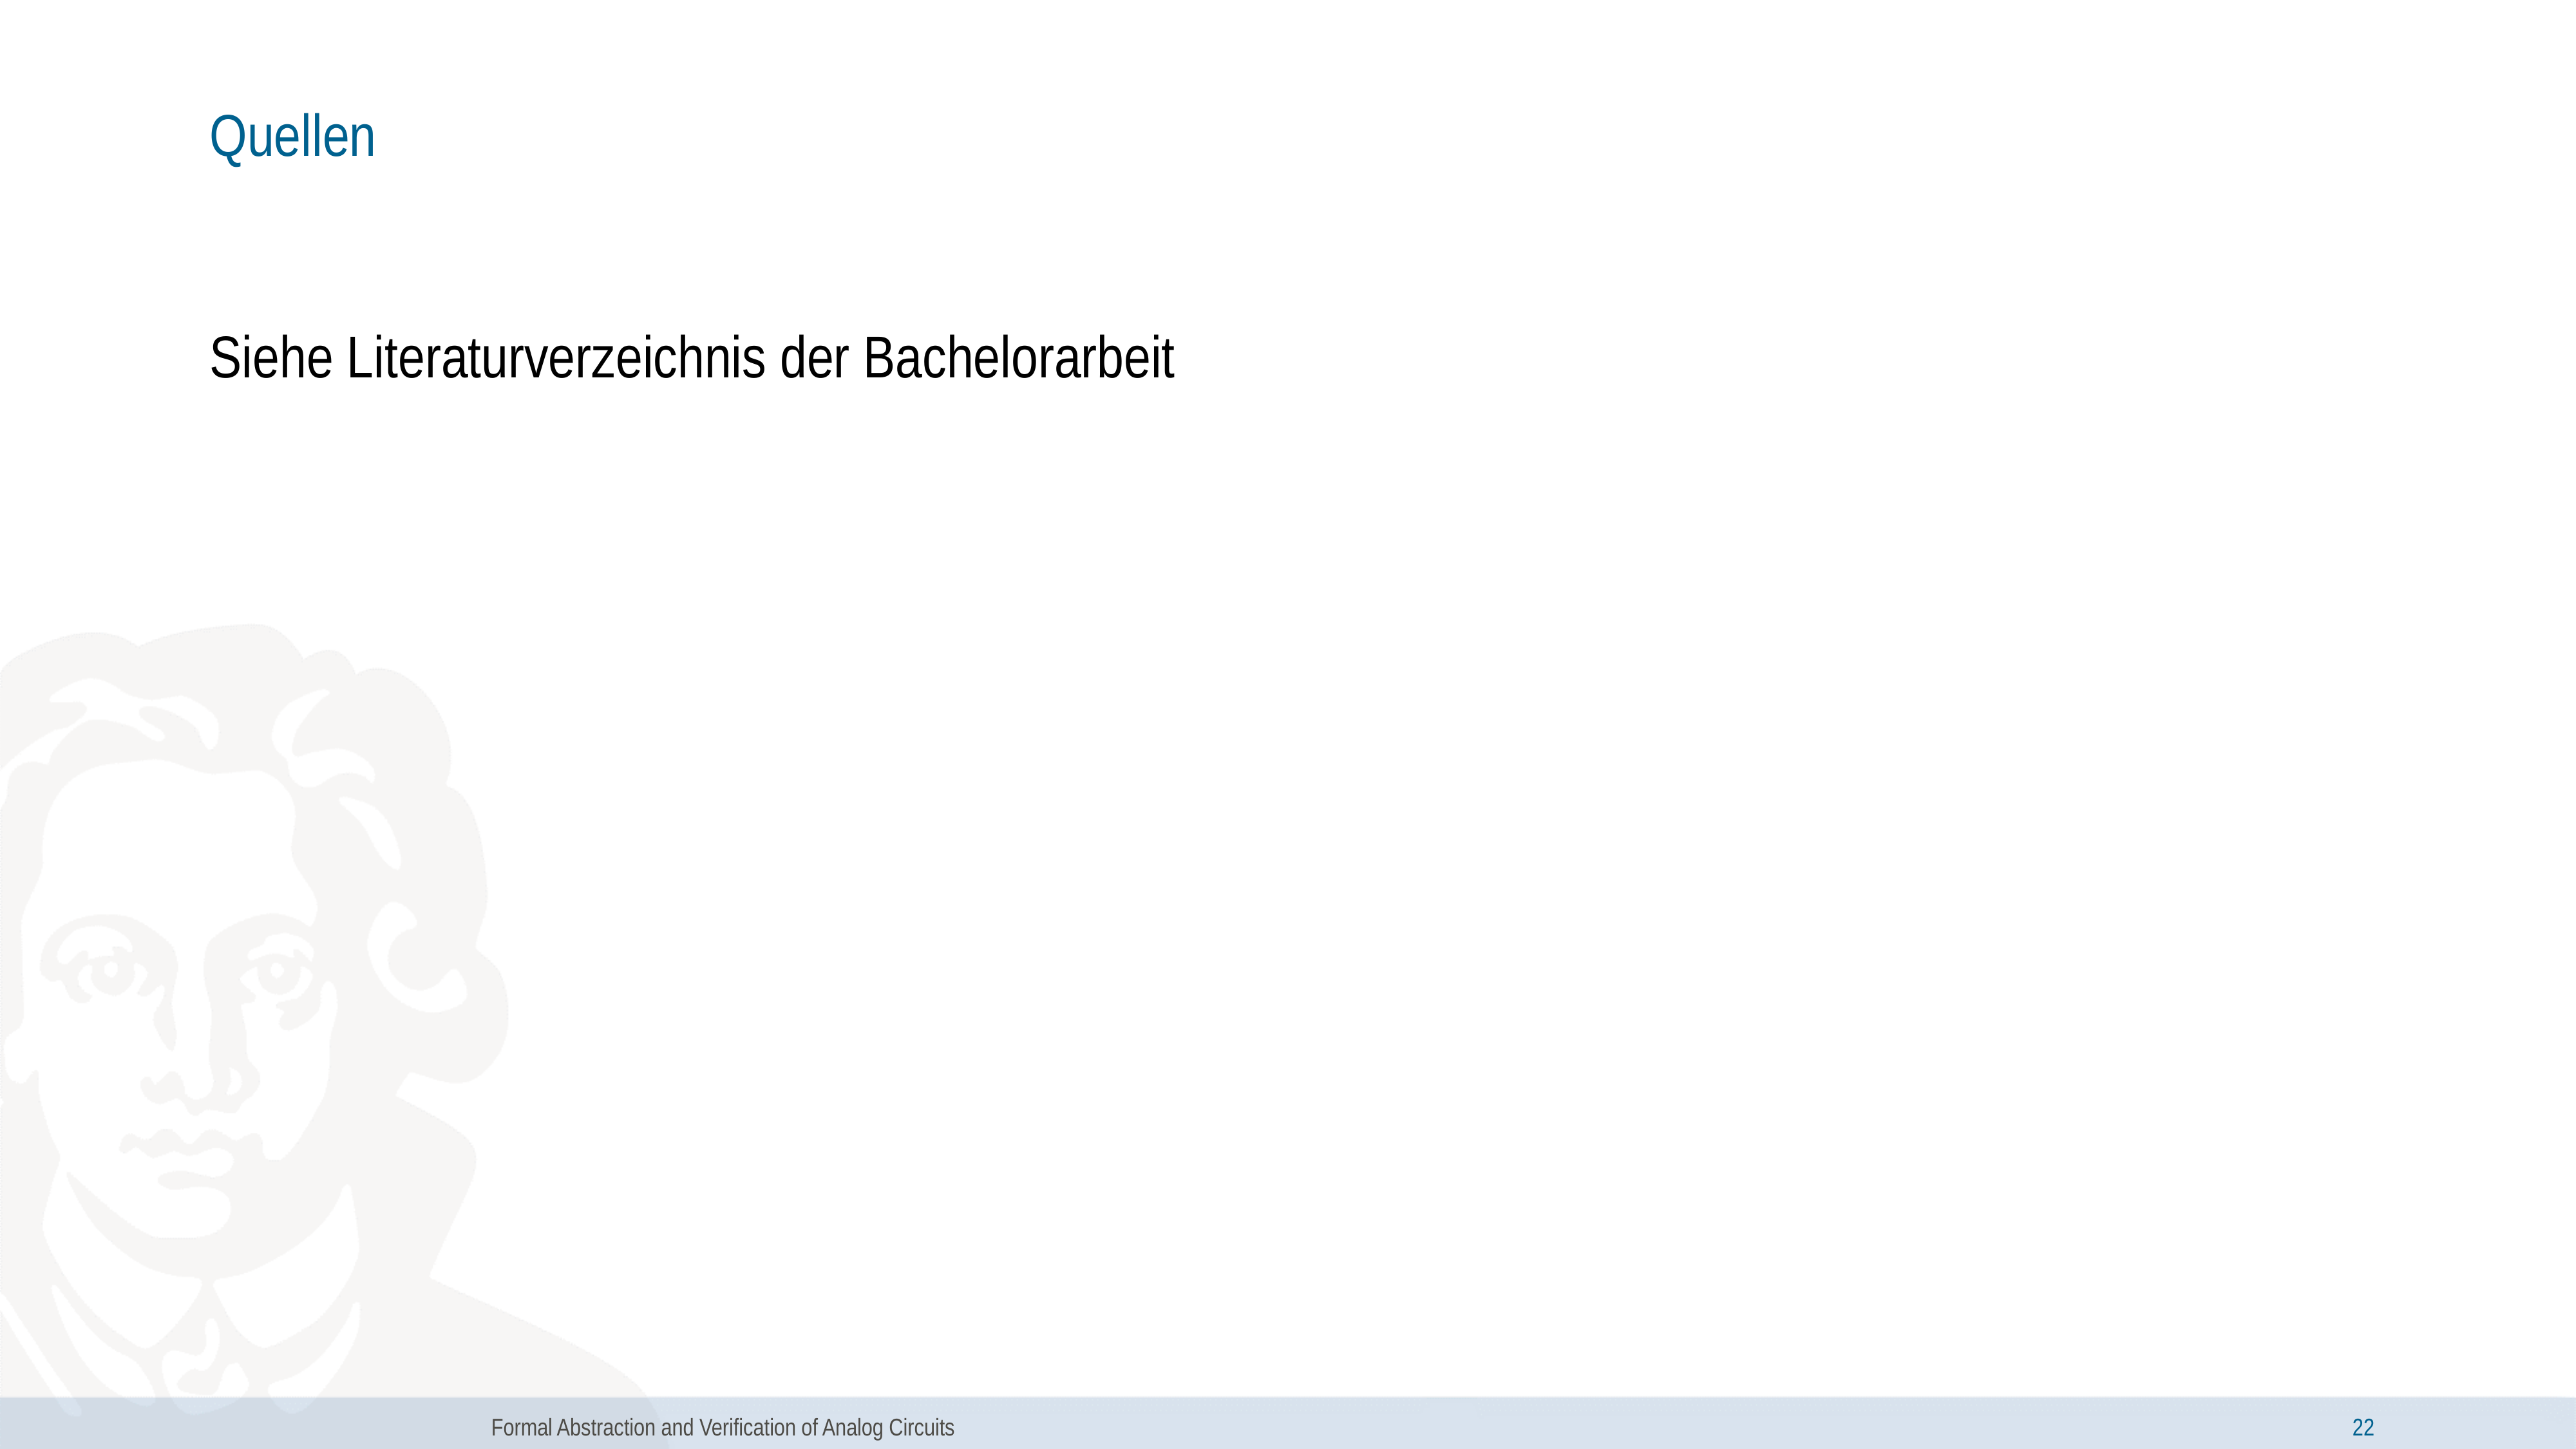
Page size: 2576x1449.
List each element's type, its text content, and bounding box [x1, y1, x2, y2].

picture [0, 0, 2576, 1449]
slide_number <Nummer> [2342, 1407, 2537, 1430]
footer Formal Abstraction and Verification of Analog Circuits [481, 1407, 2277, 1444]
title Quellen [200, 21, 2194, 173]
list Siehe Literaturverzeichnis der Bachelorarbeit [200, 314, 2351, 1354]
